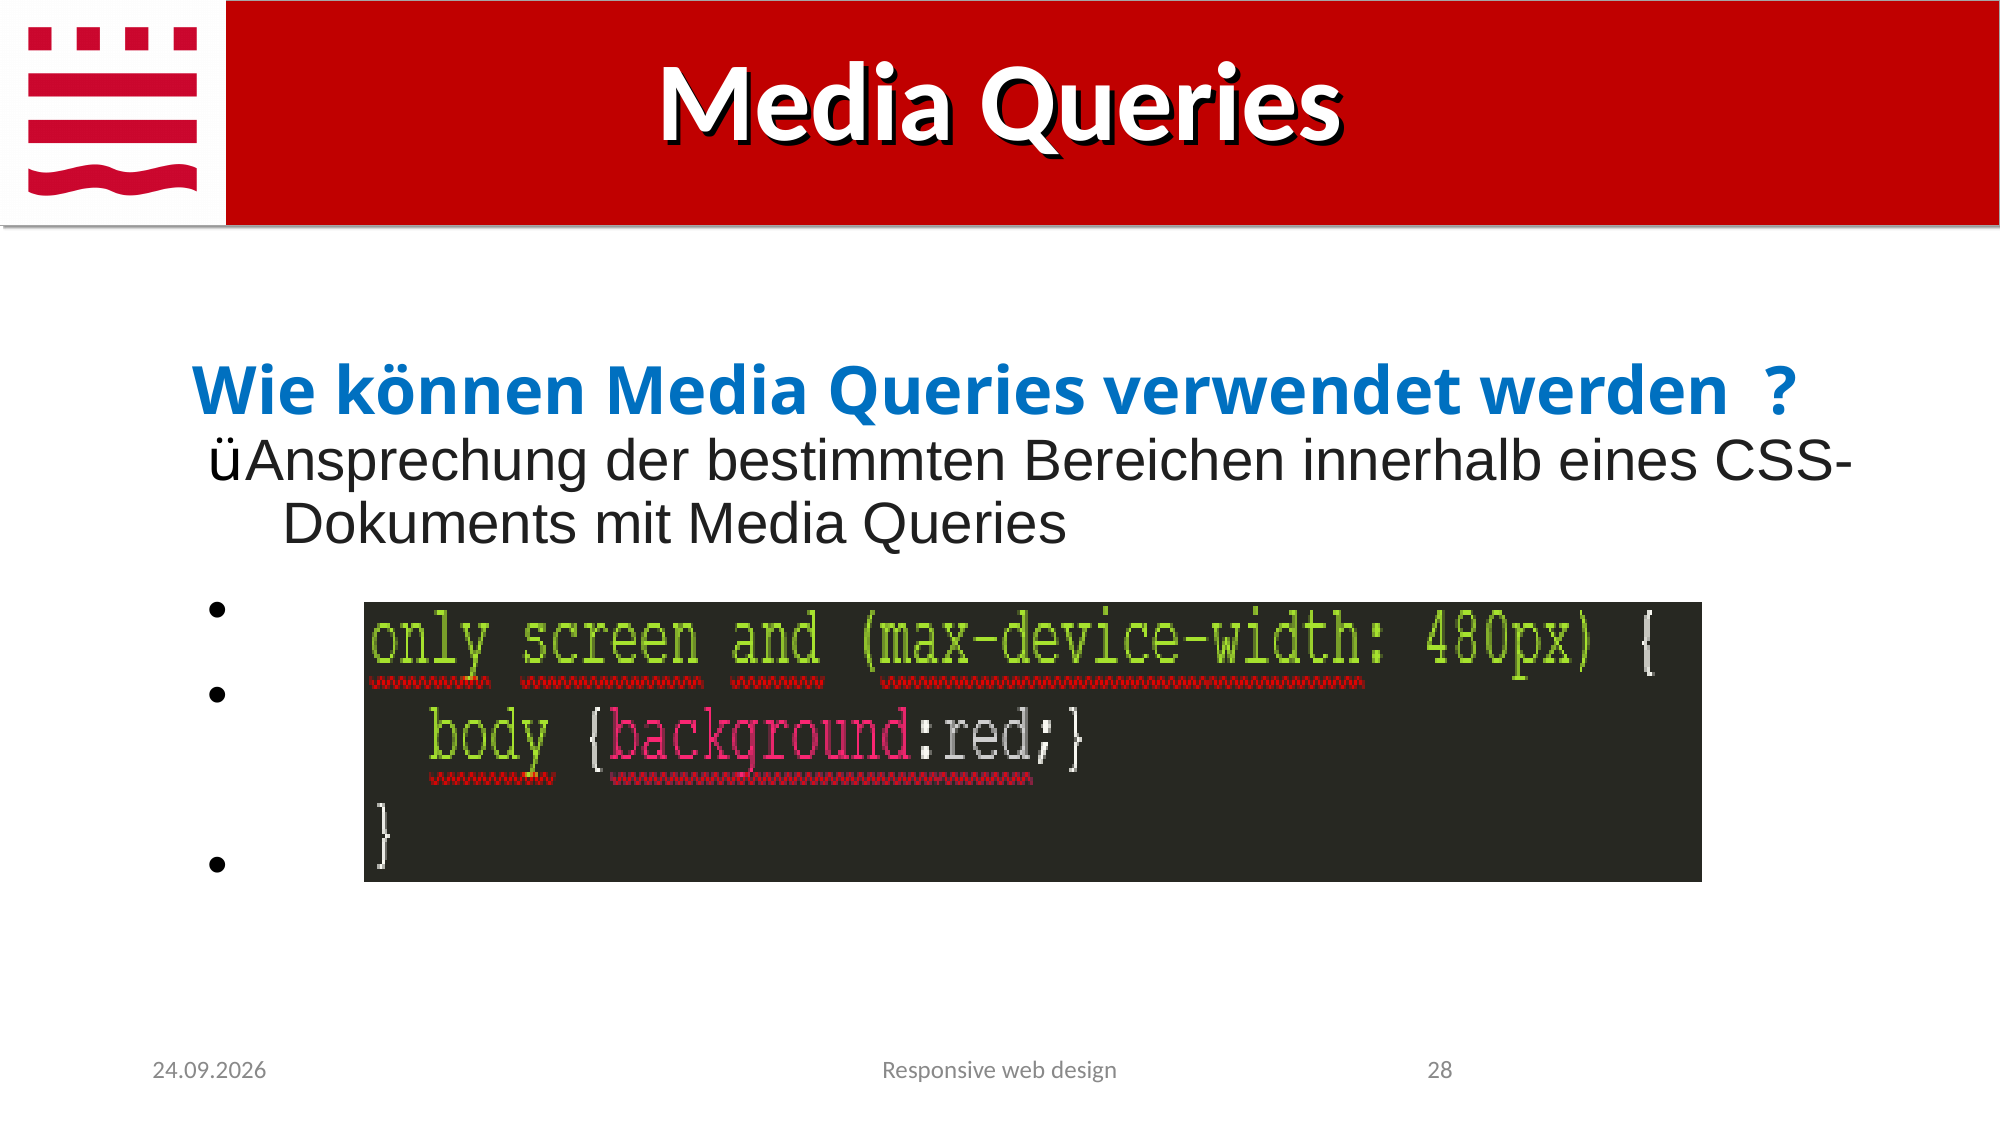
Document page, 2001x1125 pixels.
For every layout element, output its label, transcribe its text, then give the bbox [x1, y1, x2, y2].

title Wie können Media Queries verwendet werden ? [177, 295, 1863, 405]
list Ansprechung der bestimmten Bereichen innerhalb eines CSS-Dokuments mit Media Queries [192, 422, 1945, 980]
text_box Media Queries [226, 0, 2000, 225]
text_box 2017/4/30 [137, 1042, 588, 1103]
picture [362, 602, 1702, 891]
picture [0, 0, 226, 225]
text_box Responsive web design [662, 1042, 1338, 1103]
text_box [1412, 1042, 1863, 1103]
